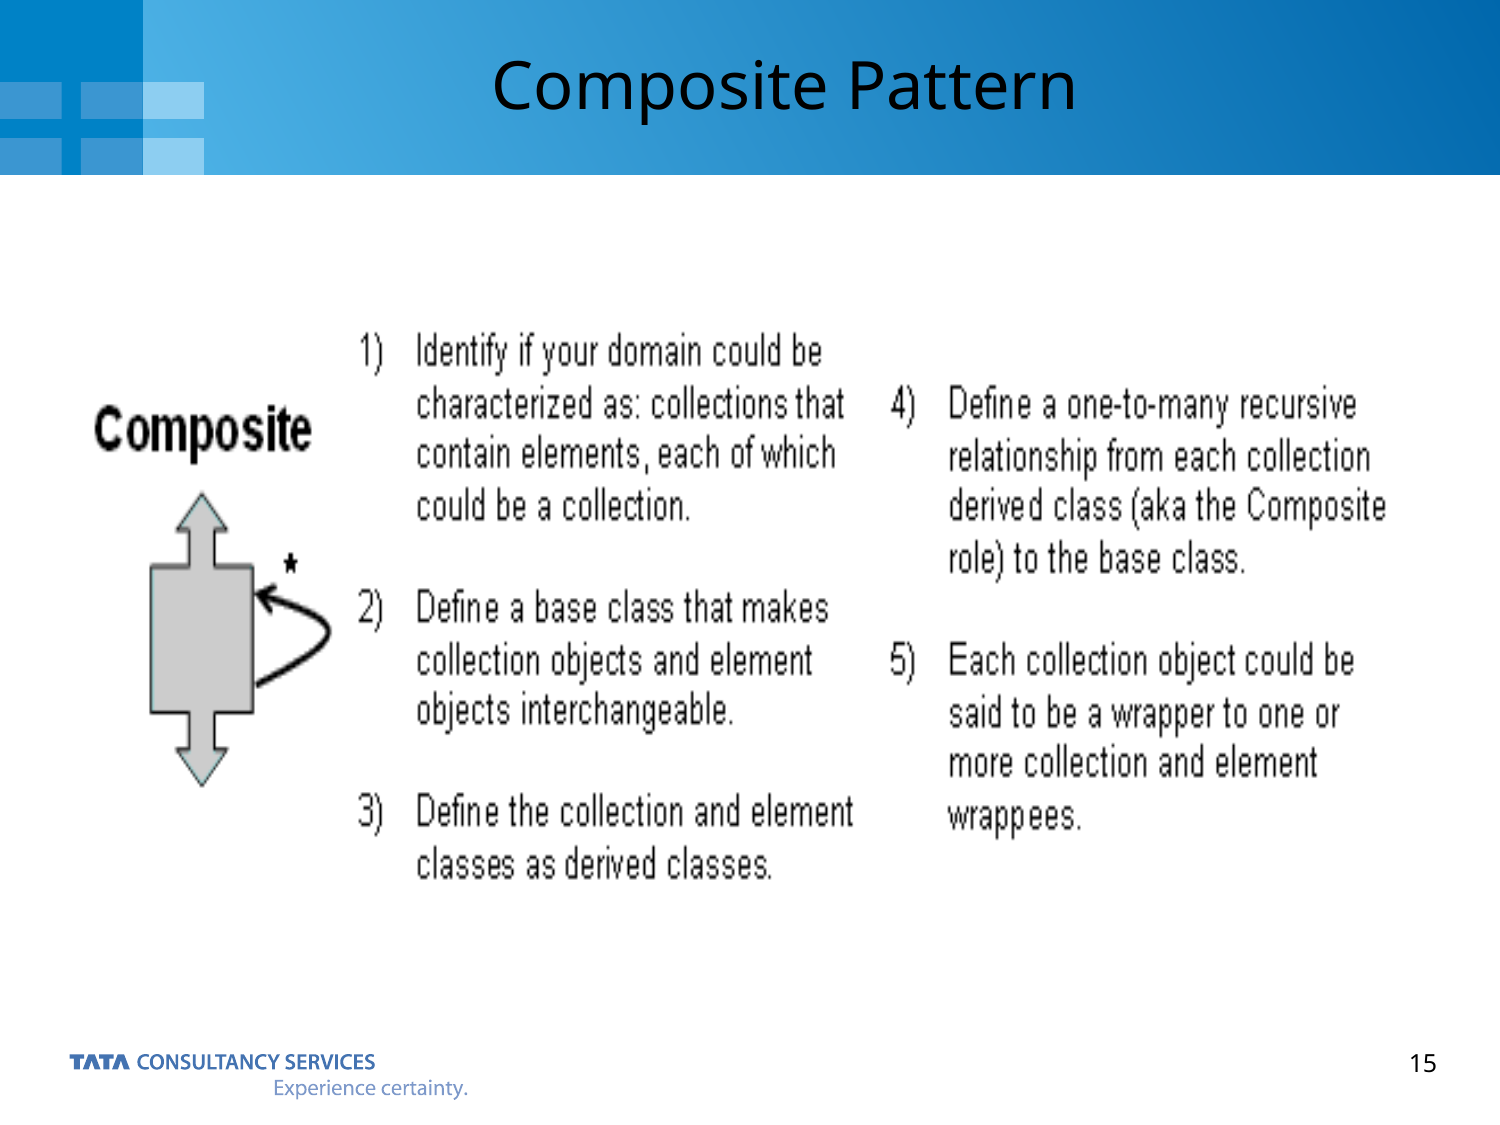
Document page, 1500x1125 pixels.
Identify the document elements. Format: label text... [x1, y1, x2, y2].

picture [82, 301, 1406, 916]
text_box Composite Pattern [224, 11, 1347, 154]
